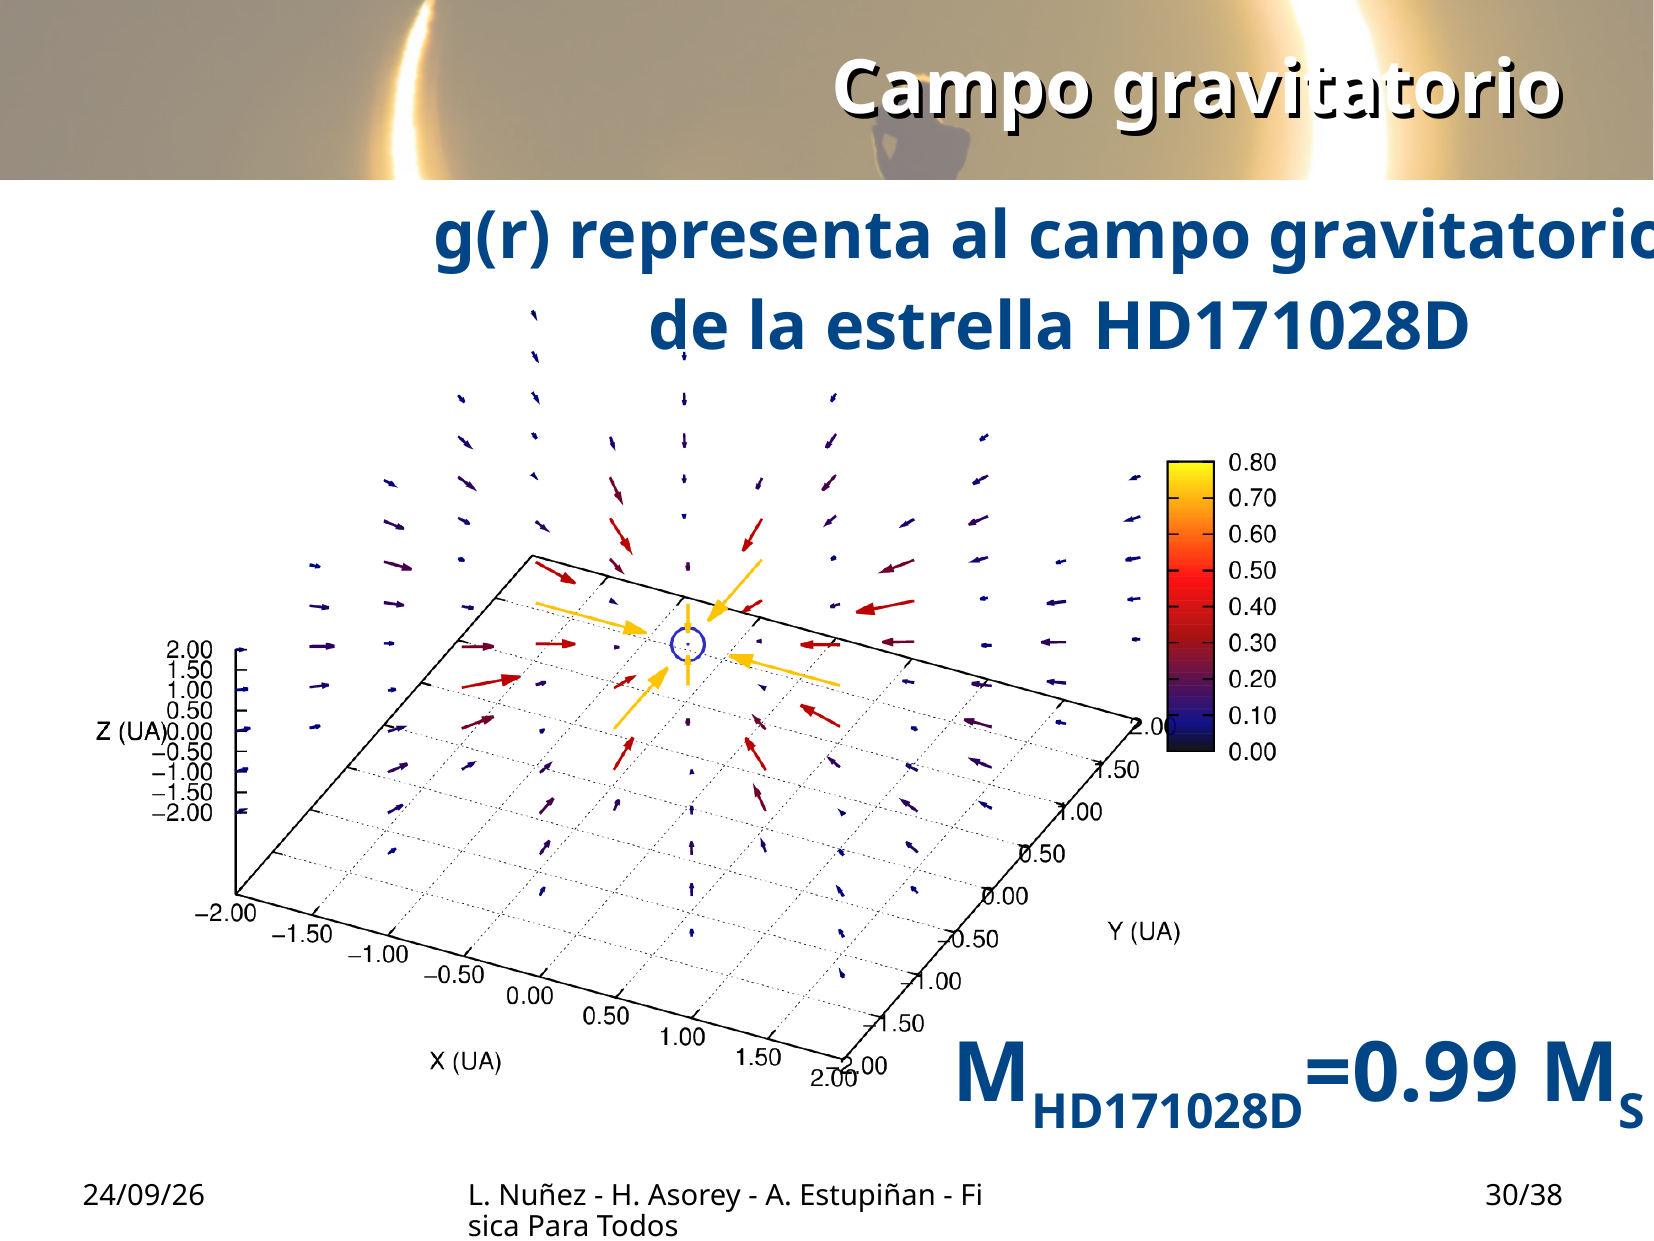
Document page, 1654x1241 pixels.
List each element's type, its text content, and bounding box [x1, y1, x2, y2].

text_box MHD171028D=0.99 MS [938, 1005, 1636, 1136]
text_box g(r) representa al campo gravitatorio de la estrella HD171028D [418, 180, 1654, 351]
picture [0, 0, 1654, 180]
picture [55, 254, 1321, 1141]
title Campo gravitatorio [75, 19, 1564, 151]
